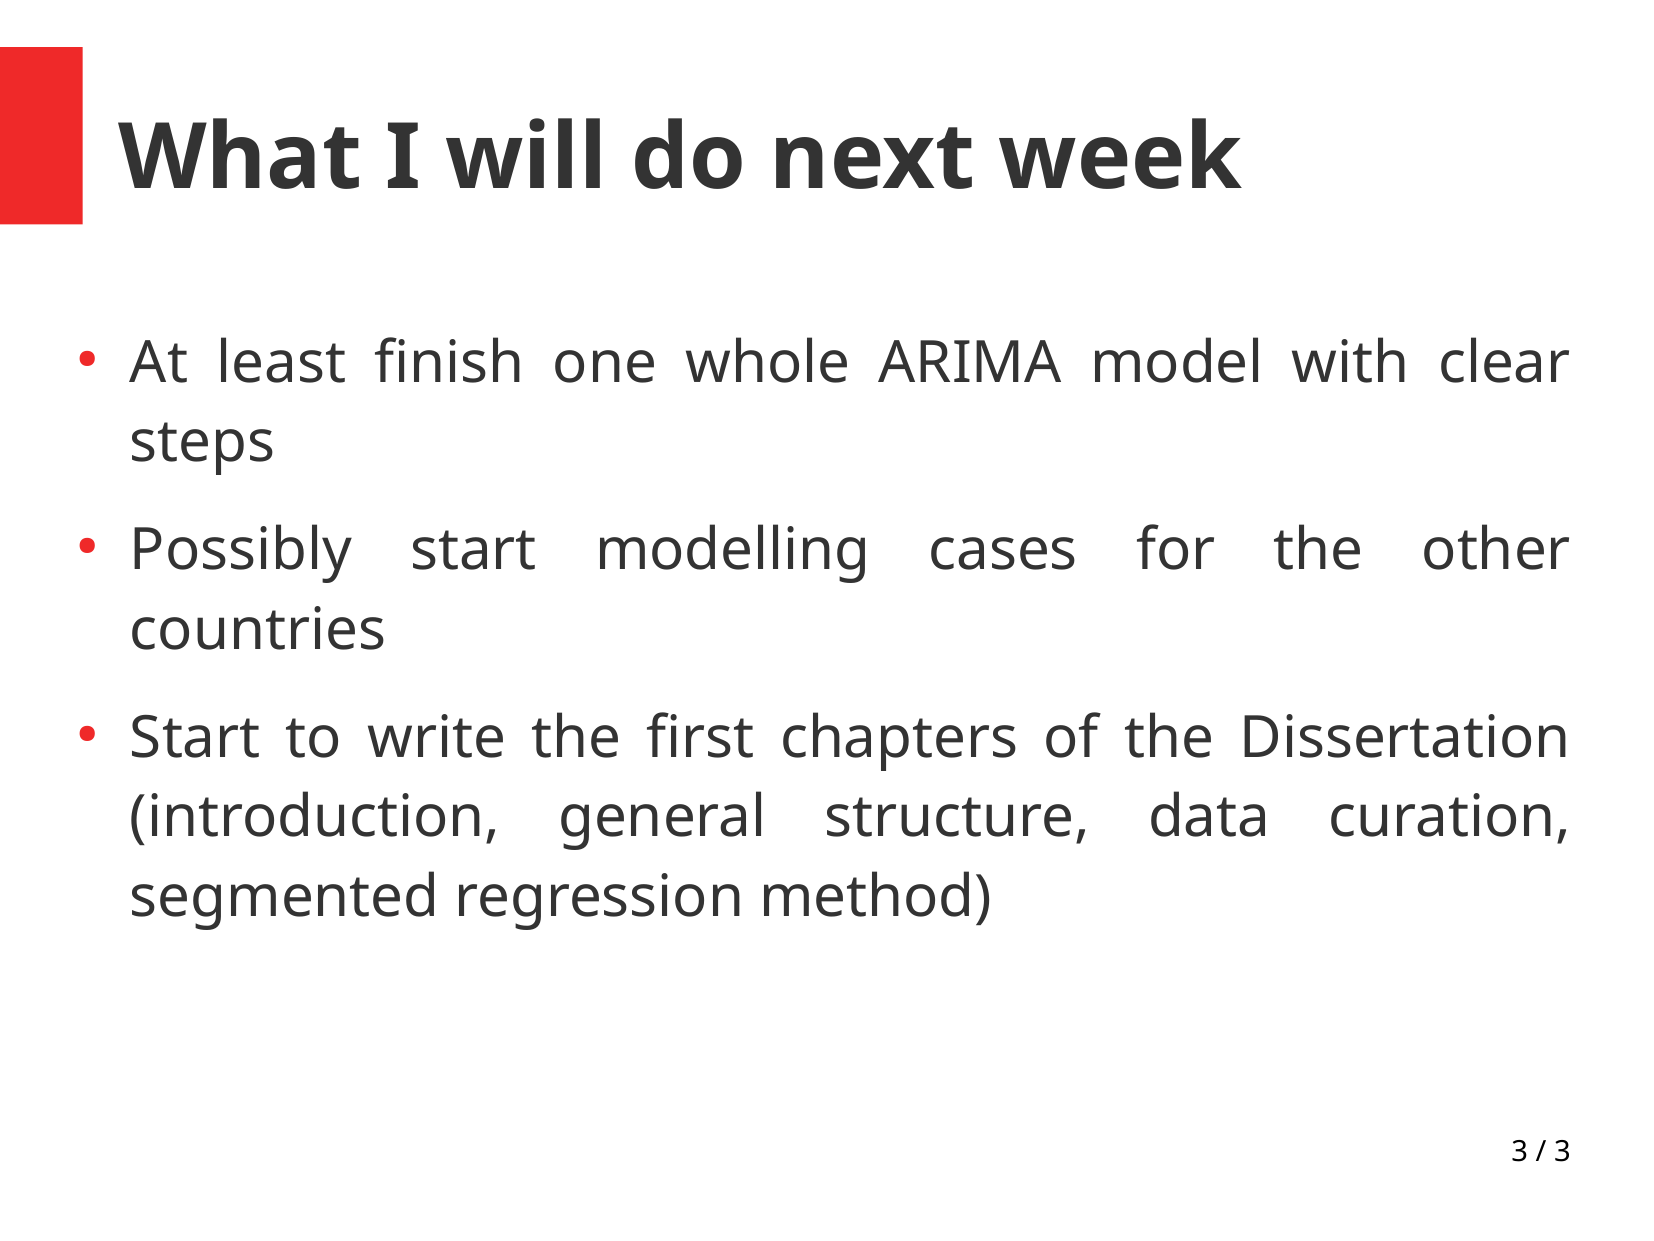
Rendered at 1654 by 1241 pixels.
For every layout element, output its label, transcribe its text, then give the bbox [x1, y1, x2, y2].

list At least finish one whole ARIMA model with clear steps Possibly start modelling cases for the other countries Start to write the first chapters of the Dissertation (introduction, general structure, data curation, segmented regression method) [59, 320, 1571, 1040]
title What I will do next week [118, 49, 1571, 257]
